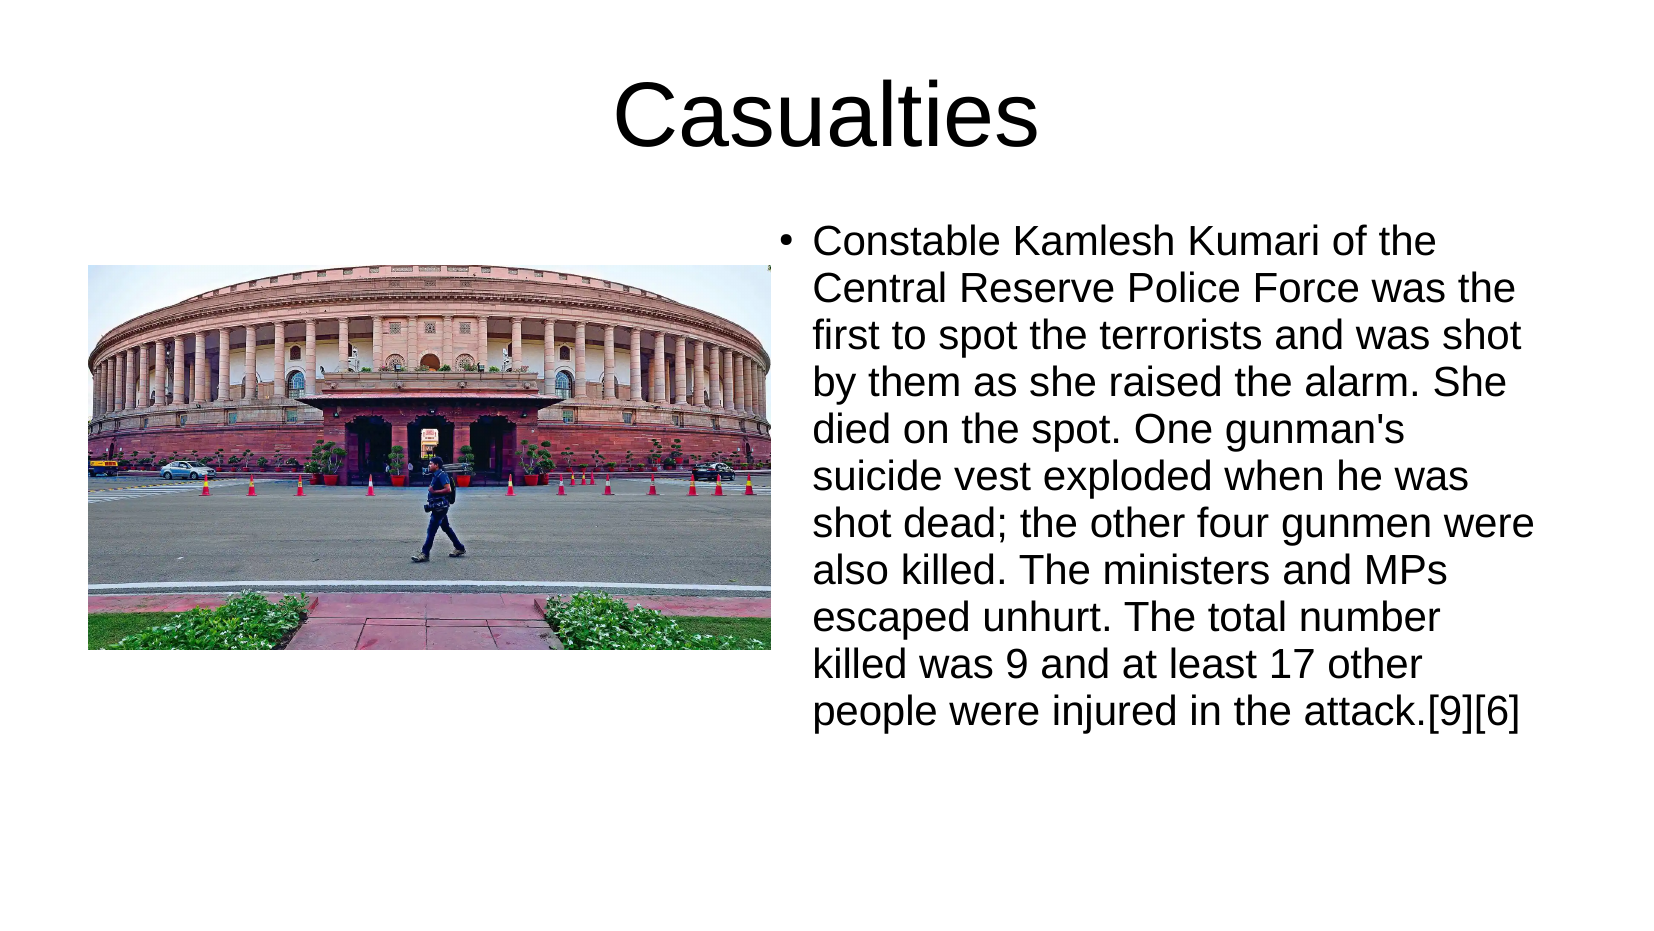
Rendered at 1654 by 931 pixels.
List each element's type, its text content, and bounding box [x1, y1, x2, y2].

title Casualties [82, 37, 1571, 193]
list Constable Kamlesh Kumari of the Central Reserve Police Force was the first to spot the terrorists and was shot by them as she raised the alarm. She died on the spot. One gunman's suicide vest exploded when he was shot dead; the other four gunmen were also killed. The ministers and MPs escaped unhurt. The total number killed was 9 and at least 17 other people were injured in the attack.[9][6] [767, 217, 1542, 758]
picture [88, 265, 771, 650]
